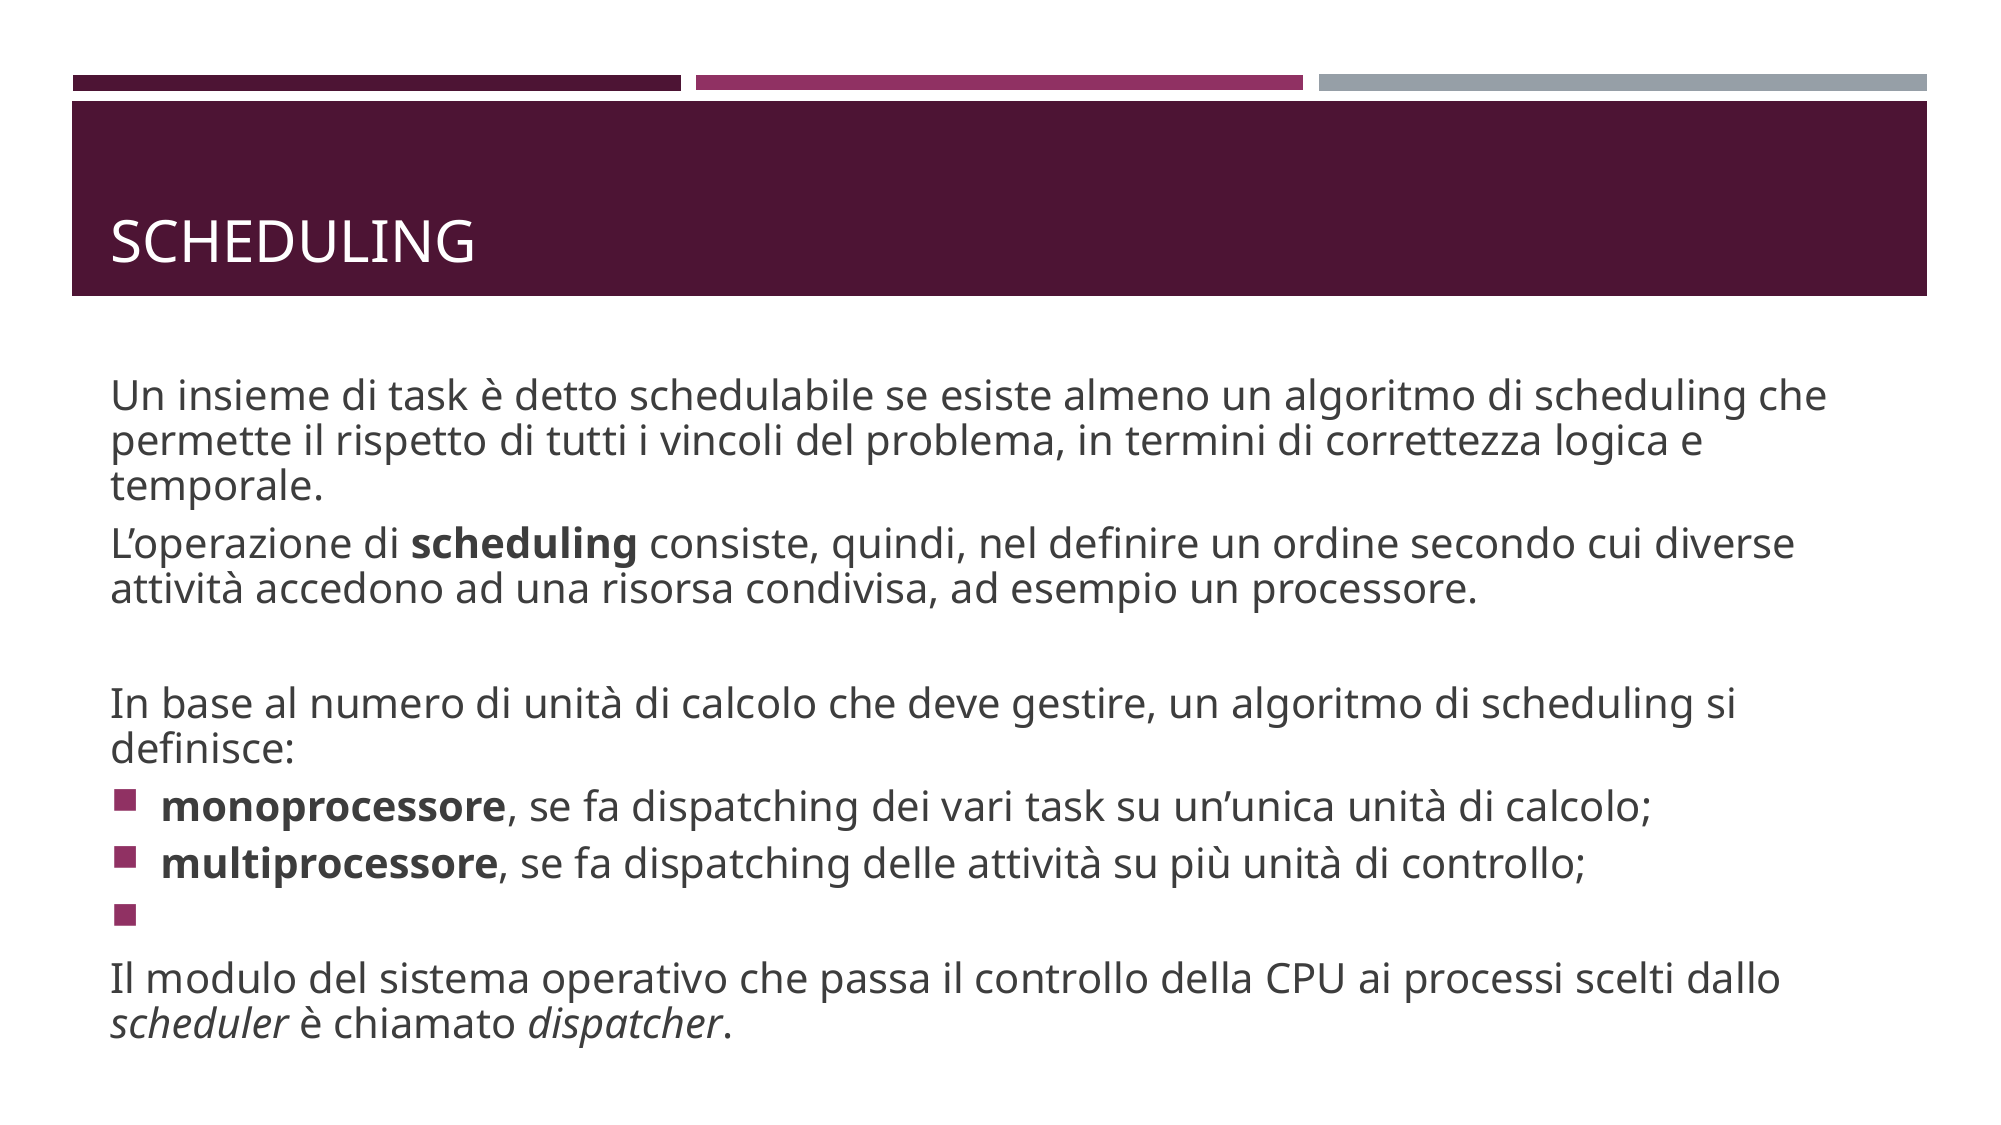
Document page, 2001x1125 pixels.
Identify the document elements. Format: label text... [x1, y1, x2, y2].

title scheduling [95, 115, 1905, 282]
list Un insieme di task è detto schedulabile se esiste almeno un algoritmo di scheduling che permette il rispetto di tutti i vincoli del problema, in termini di correttezza logica e temporale. L’operazione di scheduling consiste, quindi, nel definire un ordine secondo cui diverse attività accedono ad una risorsa condivisa, ad esempio un processore. In base al numero di unità di calcolo che deve gestire, un algoritmo di scheduling si definisce: monoprocessore, se fa dispatching dei vari task su un’unica unità di calcolo; multiprocessore, se fa dispatching delle attività su più unità di controllo; Il modulo del sistema operativo che passa il controllo della CPU ai processi scelti dallo scheduler è chiamato dispatcher. [95, 348, 1905, 1074]
